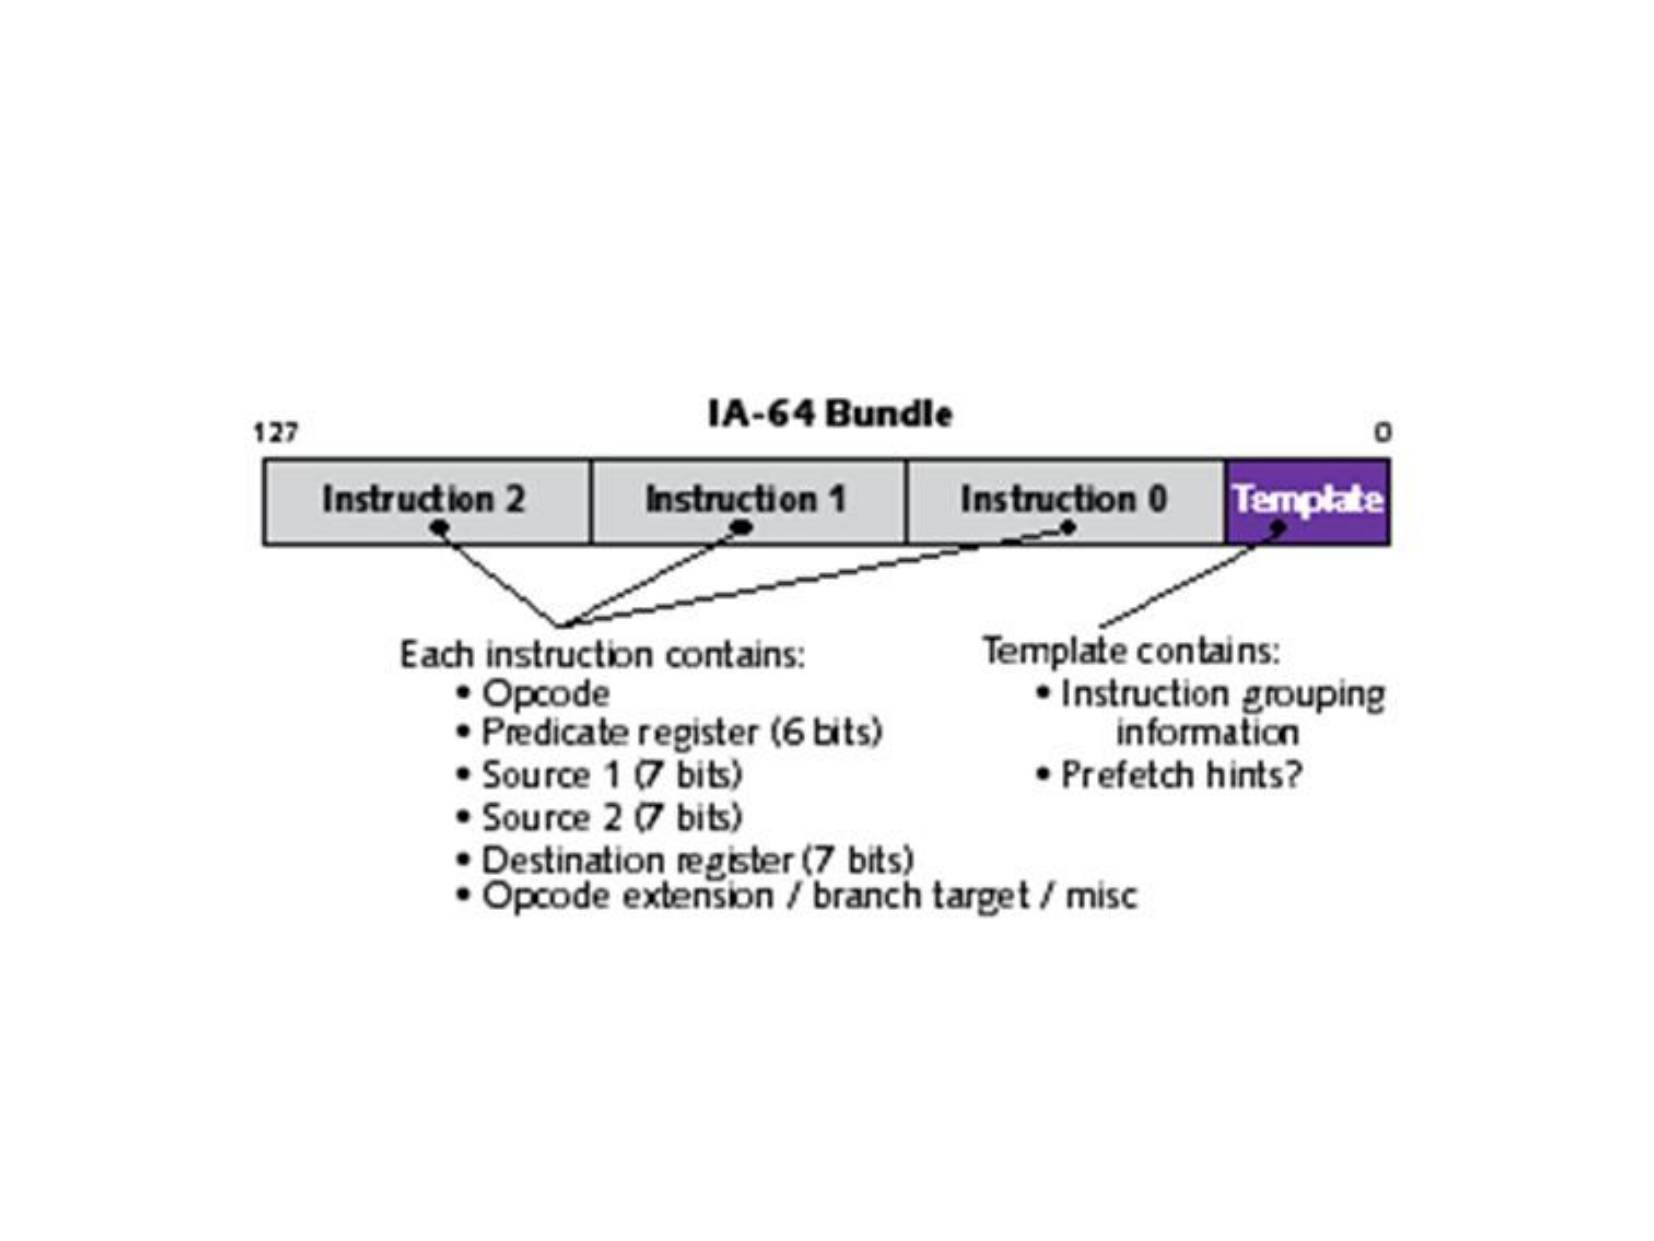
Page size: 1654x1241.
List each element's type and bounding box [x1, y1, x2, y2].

picture [206, 337, 1459, 969]
